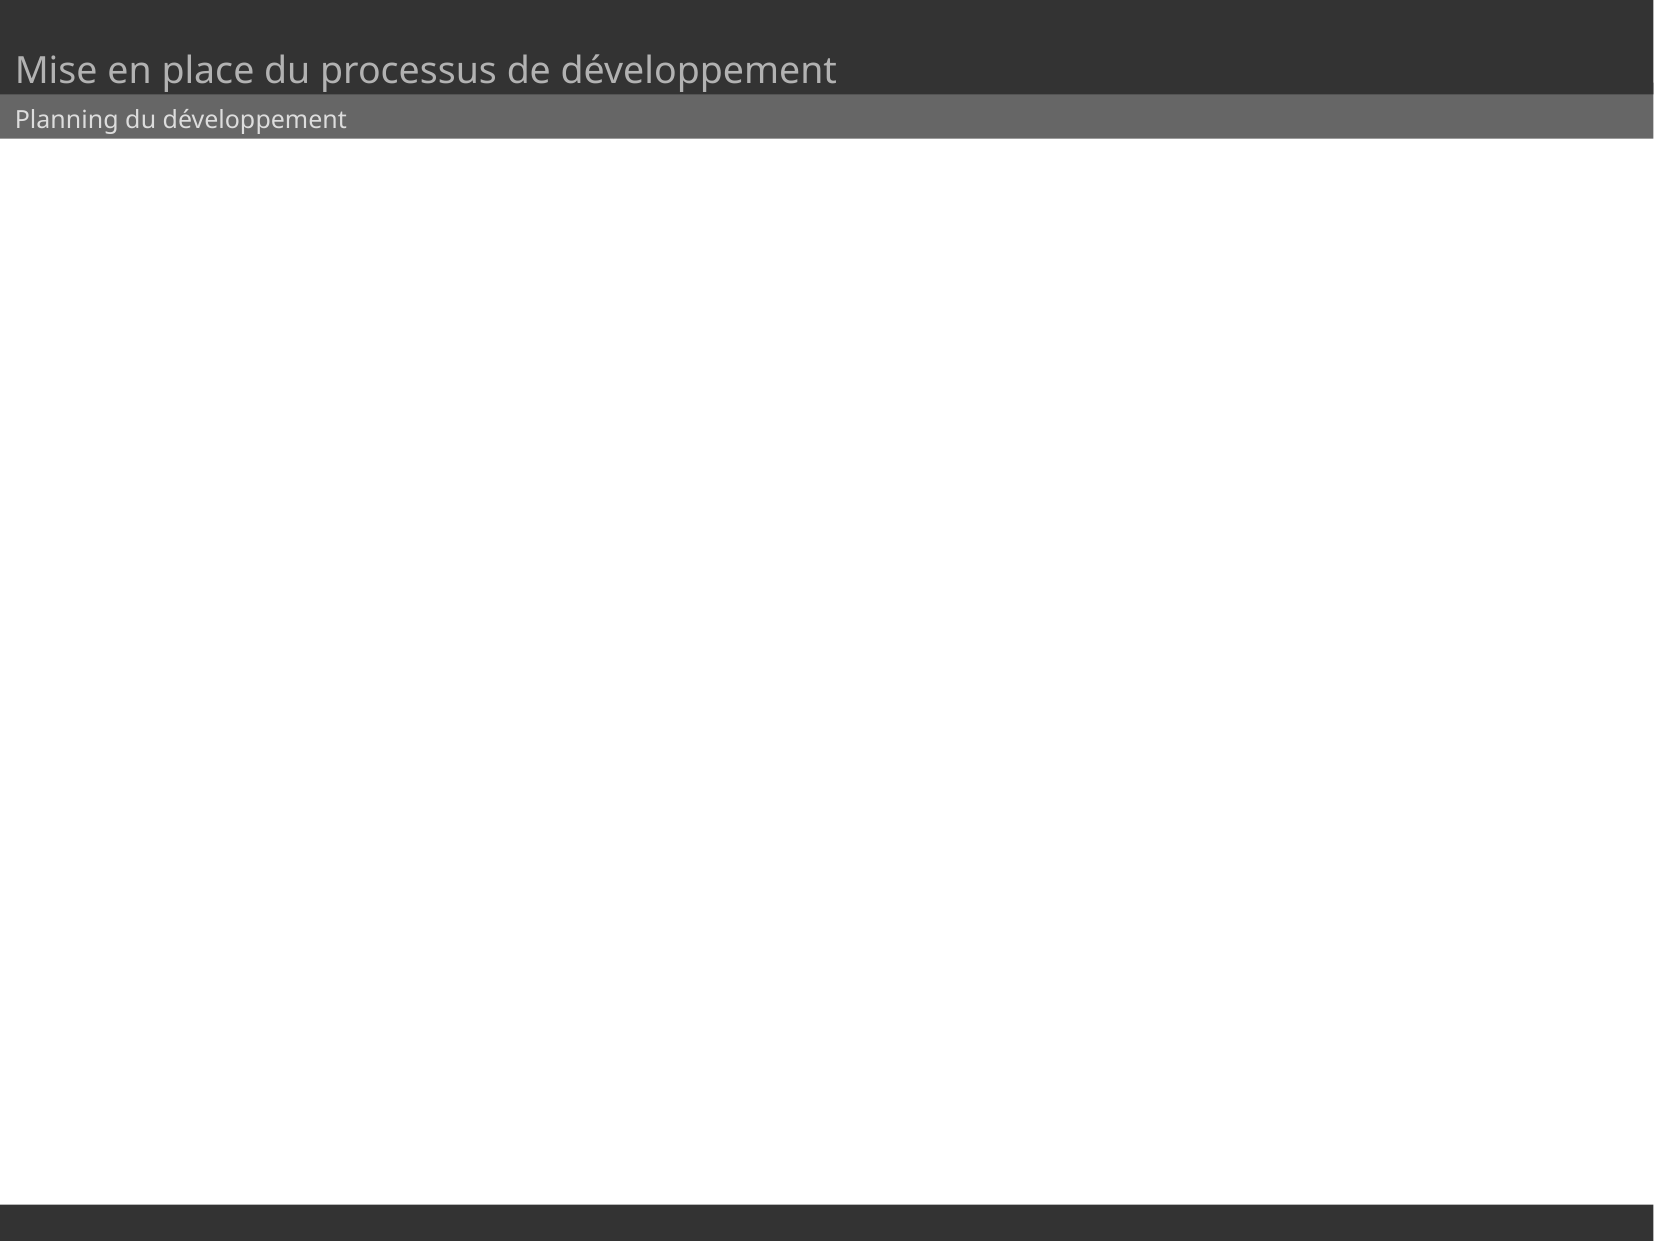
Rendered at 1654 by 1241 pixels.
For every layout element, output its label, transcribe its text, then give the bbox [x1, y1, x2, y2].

text_box [0, 1204, 1654, 1241]
text_box Planning du développement [0, 94, 1654, 139]
text_box Mise en place du processus de développement [0, 35, 934, 94]
text_box [0, 0, 1654, 94]
